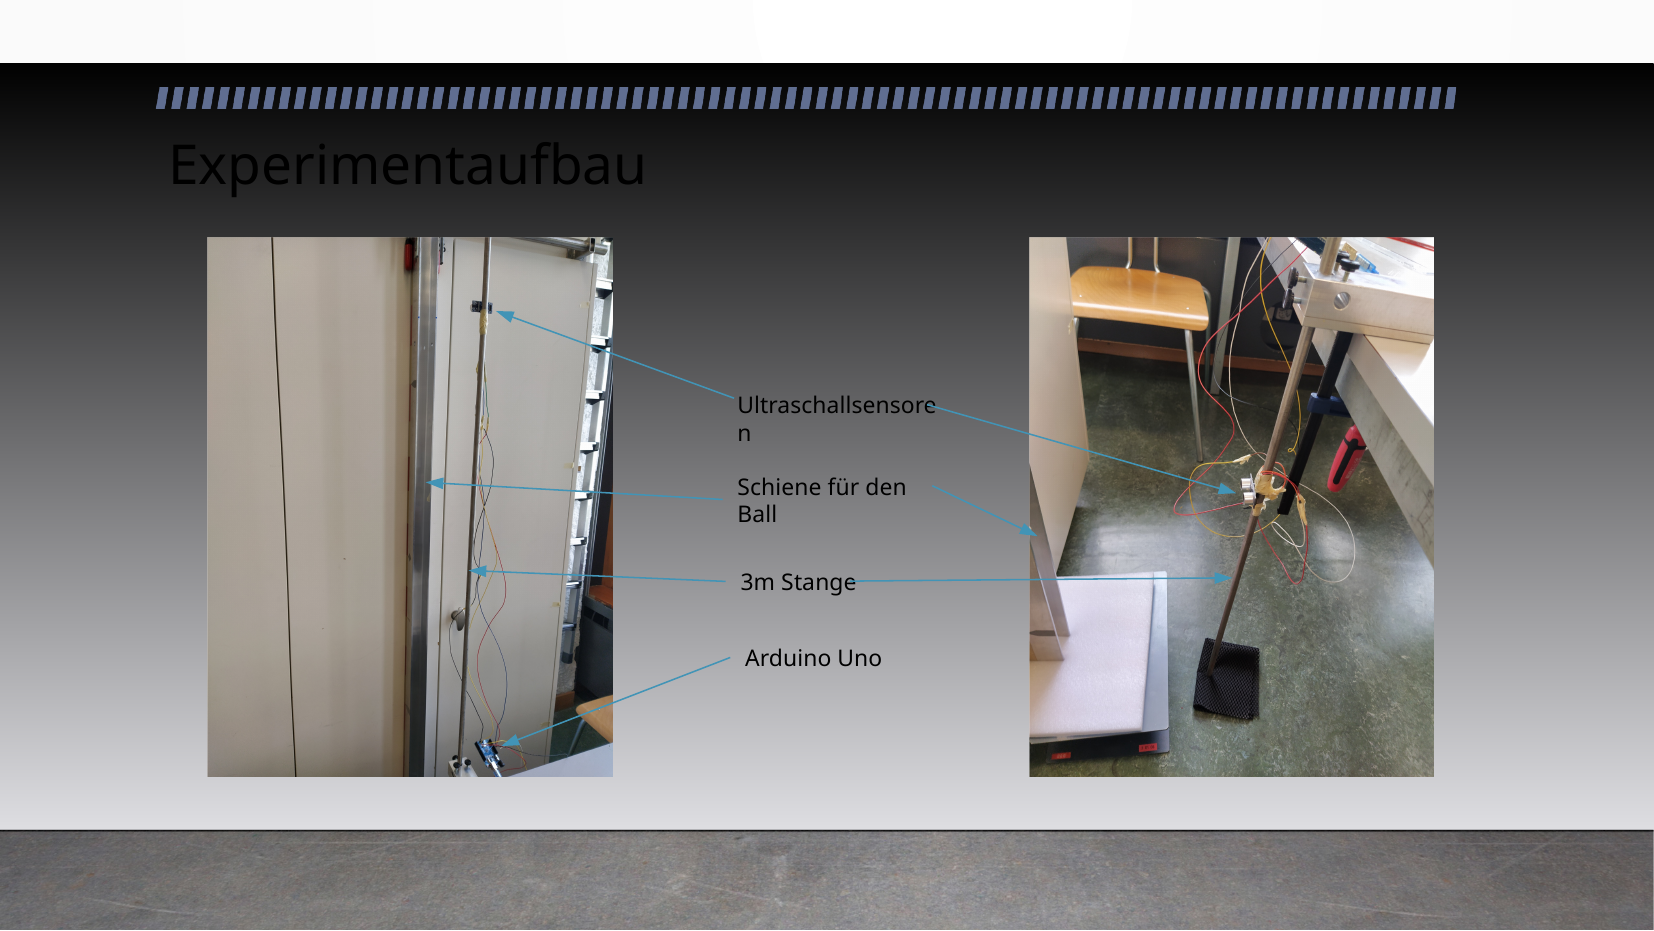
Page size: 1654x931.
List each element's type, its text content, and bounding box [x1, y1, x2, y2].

text_box 3m Stange [725, 559, 915, 603]
picture [1029, 237, 1434, 777]
text_box Schiene für den Ball [722, 464, 966, 508]
text_box Ultraschallsensoren [722, 383, 961, 427]
picture [207, 237, 613, 777]
text_box Arduino Uno [730, 636, 924, 679]
title Experimentaufbau [153, 129, 1456, 272]
